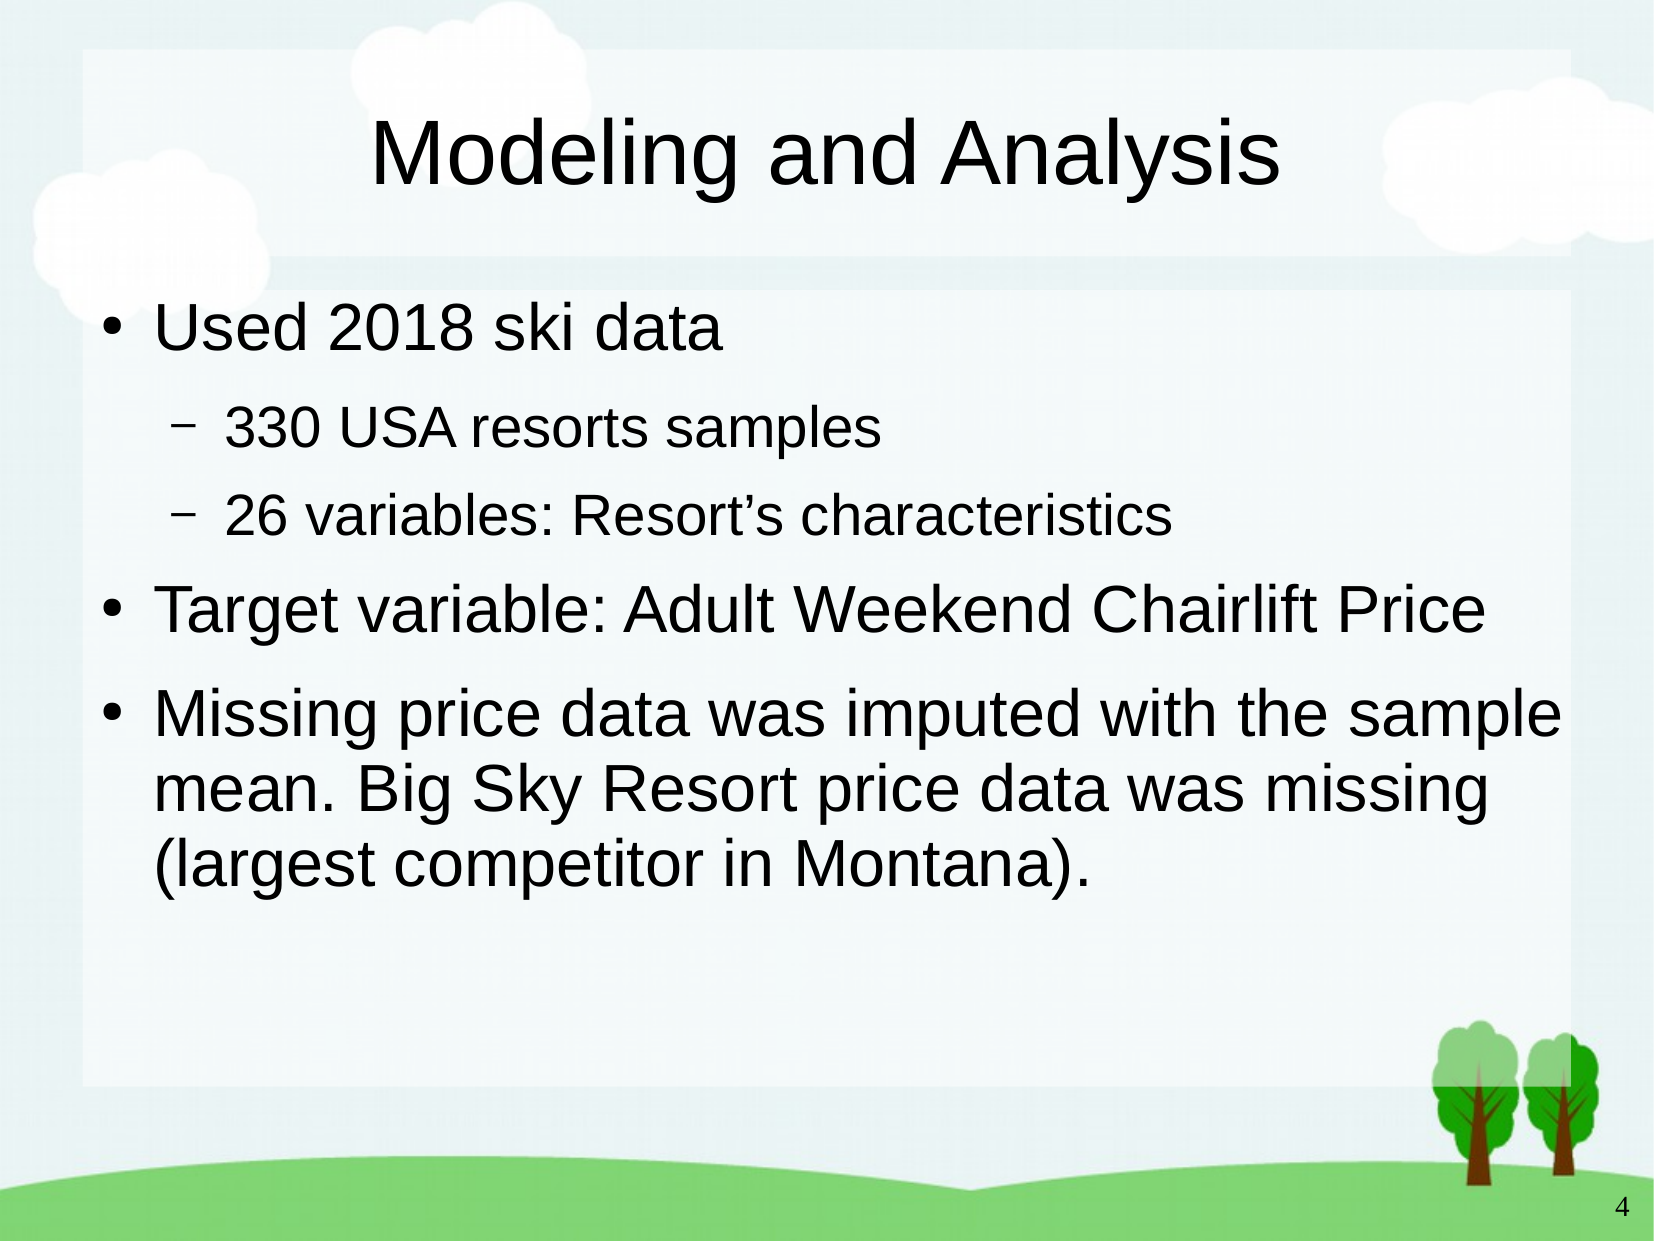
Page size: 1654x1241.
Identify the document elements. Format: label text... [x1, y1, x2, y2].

picture [0, 0, 1654, 1241]
list Used 2018 ski data 330 USA resorts samples 26 variables: Resort’s characteristics Target variable: Adult Weekend Chairlift Price Missing price data was imputed with the sample mean. Big Sky Resort price data was missing (largest competitor in Montana). [82, 290, 1571, 1087]
title Modeling and Analysis [82, 49, 1571, 257]
